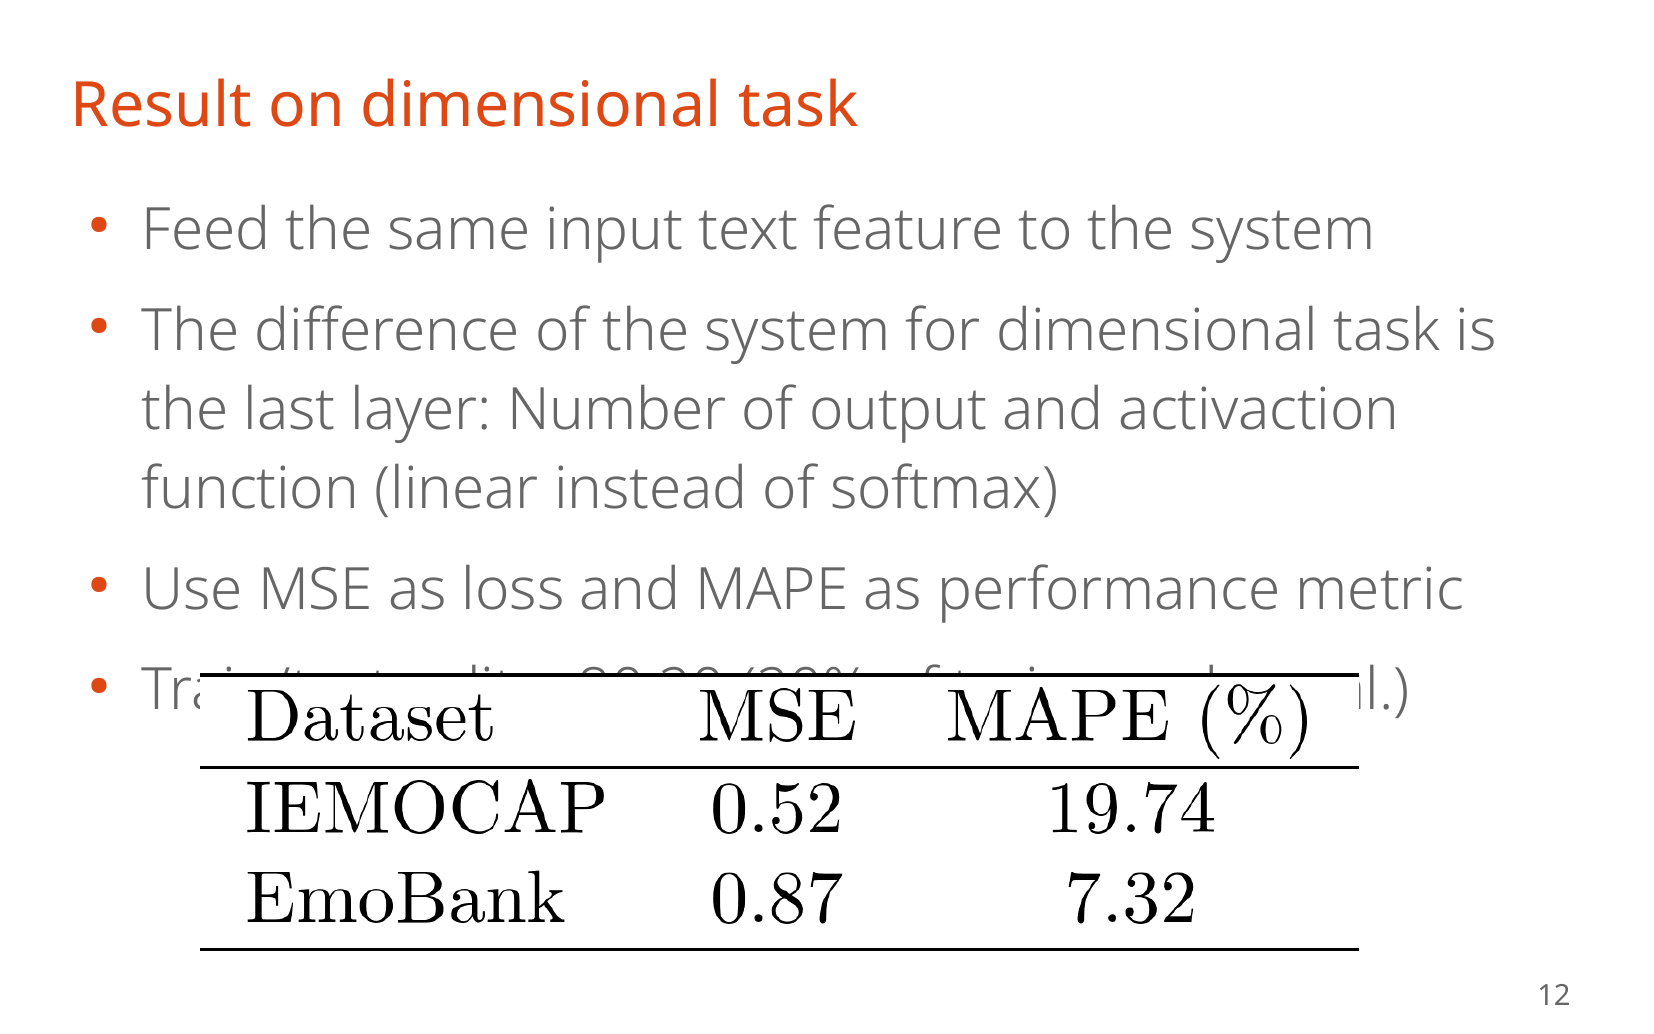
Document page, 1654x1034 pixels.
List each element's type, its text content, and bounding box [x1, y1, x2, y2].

title Result on dimensional task [70, 49, 1518, 155]
picture [200, 673, 1359, 951]
list Feed the same input text feature to the system The difference of the system for dimensional task is the last layer: Number of output and activaction function (linear instead of softmax) Use MSE as loss and MAPE as performance metric Train/test split = 80:20 (20% of train used as val.) [70, 186, 1518, 916]
